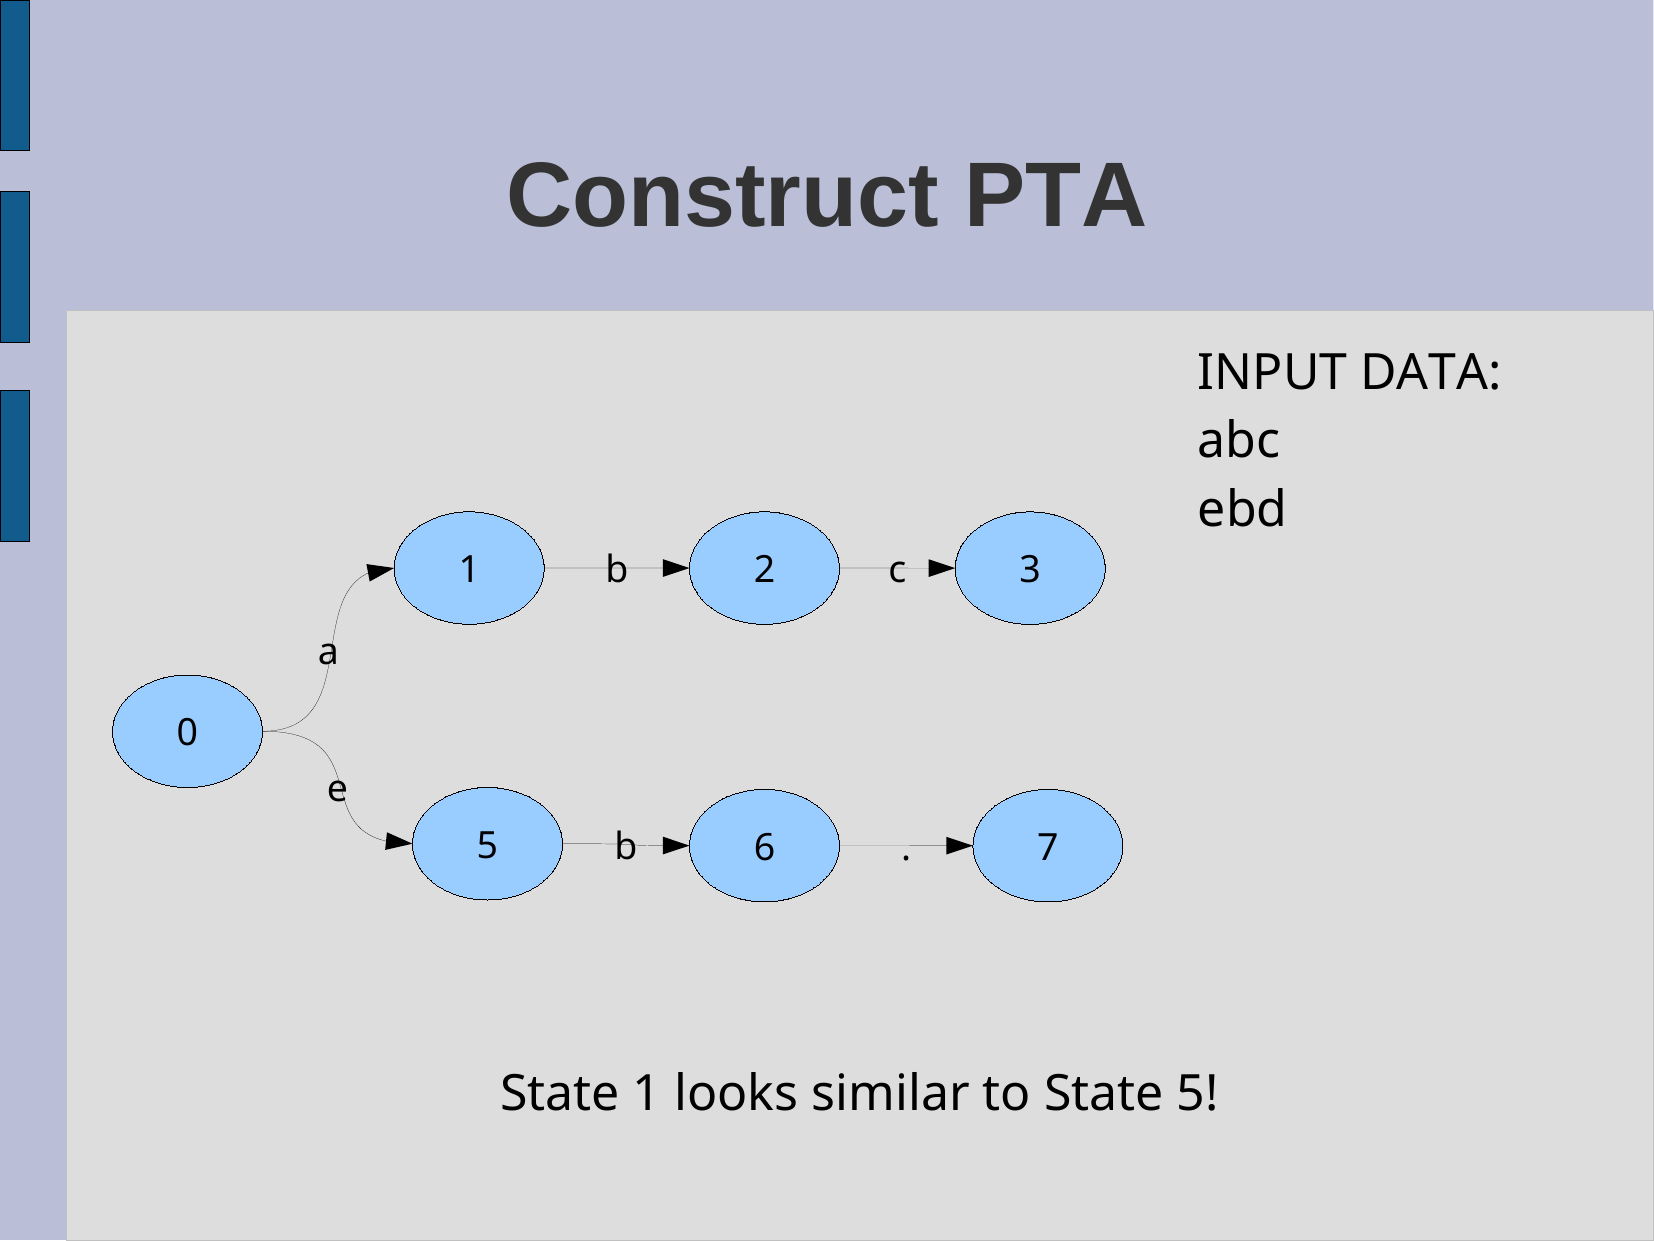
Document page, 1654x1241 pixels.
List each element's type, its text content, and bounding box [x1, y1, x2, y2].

text_box State 1 looks similar to State 5! [485, 1050, 1205, 1126]
text_box 3 [955, 511, 1106, 625]
text_box 6 [689, 789, 840, 902]
text_box 0 [112, 675, 263, 788]
text_box 1 [394, 511, 545, 625]
title Construct PTA [121, 91, 1534, 299]
text_box 2 [689, 511, 840, 625]
text_box 5 [412, 787, 563, 901]
text_box 7 [972, 789, 1123, 902]
text_box INPUT DATA: abc ebd [1183, 328, 1538, 526]
